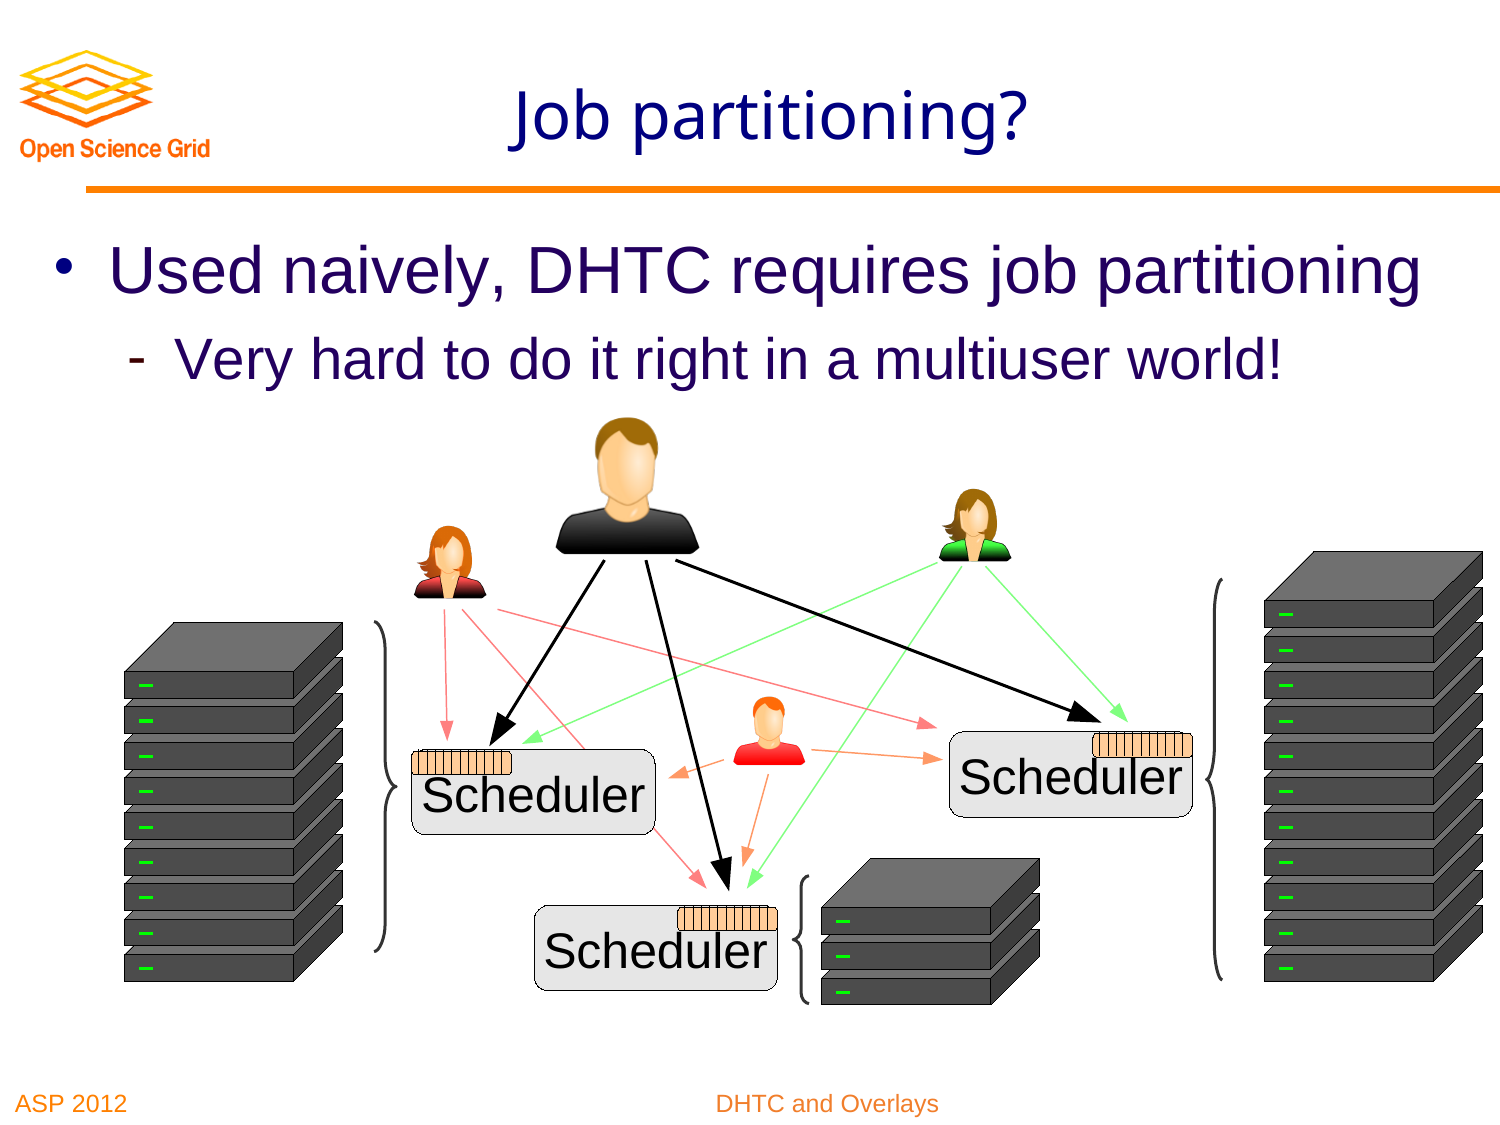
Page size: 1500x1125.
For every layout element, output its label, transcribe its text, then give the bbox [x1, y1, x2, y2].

text_box [1264, 834, 1483, 911]
text_box [1264, 763, 1483, 840]
text_box [124, 905, 343, 982]
text_box [1092, 733, 1193, 758]
text_box [1264, 693, 1483, 770]
text_box [124, 622, 343, 699]
list Used naively, DHTC requires job partitioning Very hard to do it right in a multiuser world! [37, 218, 1483, 962]
title Job partitioning? [201, 18, 1342, 207]
text_box Scheduler [949, 731, 1193, 818]
text_box [1264, 870, 1483, 946]
text_box [1264, 551, 1483, 628]
picture [0, 27, 201, 179]
text_box [821, 893, 1040, 970]
picture [731, 691, 807, 768]
text_box [1264, 728, 1483, 805]
text_box [411, 751, 512, 775]
text_box [124, 657, 343, 734]
text_box [124, 763, 343, 840]
text_box [1264, 905, 1483, 982]
text_box [124, 834, 343, 911]
text_box [677, 907, 778, 931]
text_box [1264, 657, 1483, 734]
text_box [124, 693, 343, 770]
picture [552, 407, 703, 558]
text_box [1264, 587, 1483, 663]
text_box [821, 858, 1040, 935]
picture [937, 487, 1013, 563]
text_box Scheduler [411, 749, 656, 835]
picture [412, 524, 488, 601]
text_box [1264, 622, 1483, 699]
text_box [124, 799, 343, 876]
text_box [1264, 799, 1483, 876]
text_box Scheduler [534, 905, 778, 991]
text_box [124, 870, 343, 946]
text_box [124, 728, 343, 805]
text_box [821, 929, 1040, 1005]
